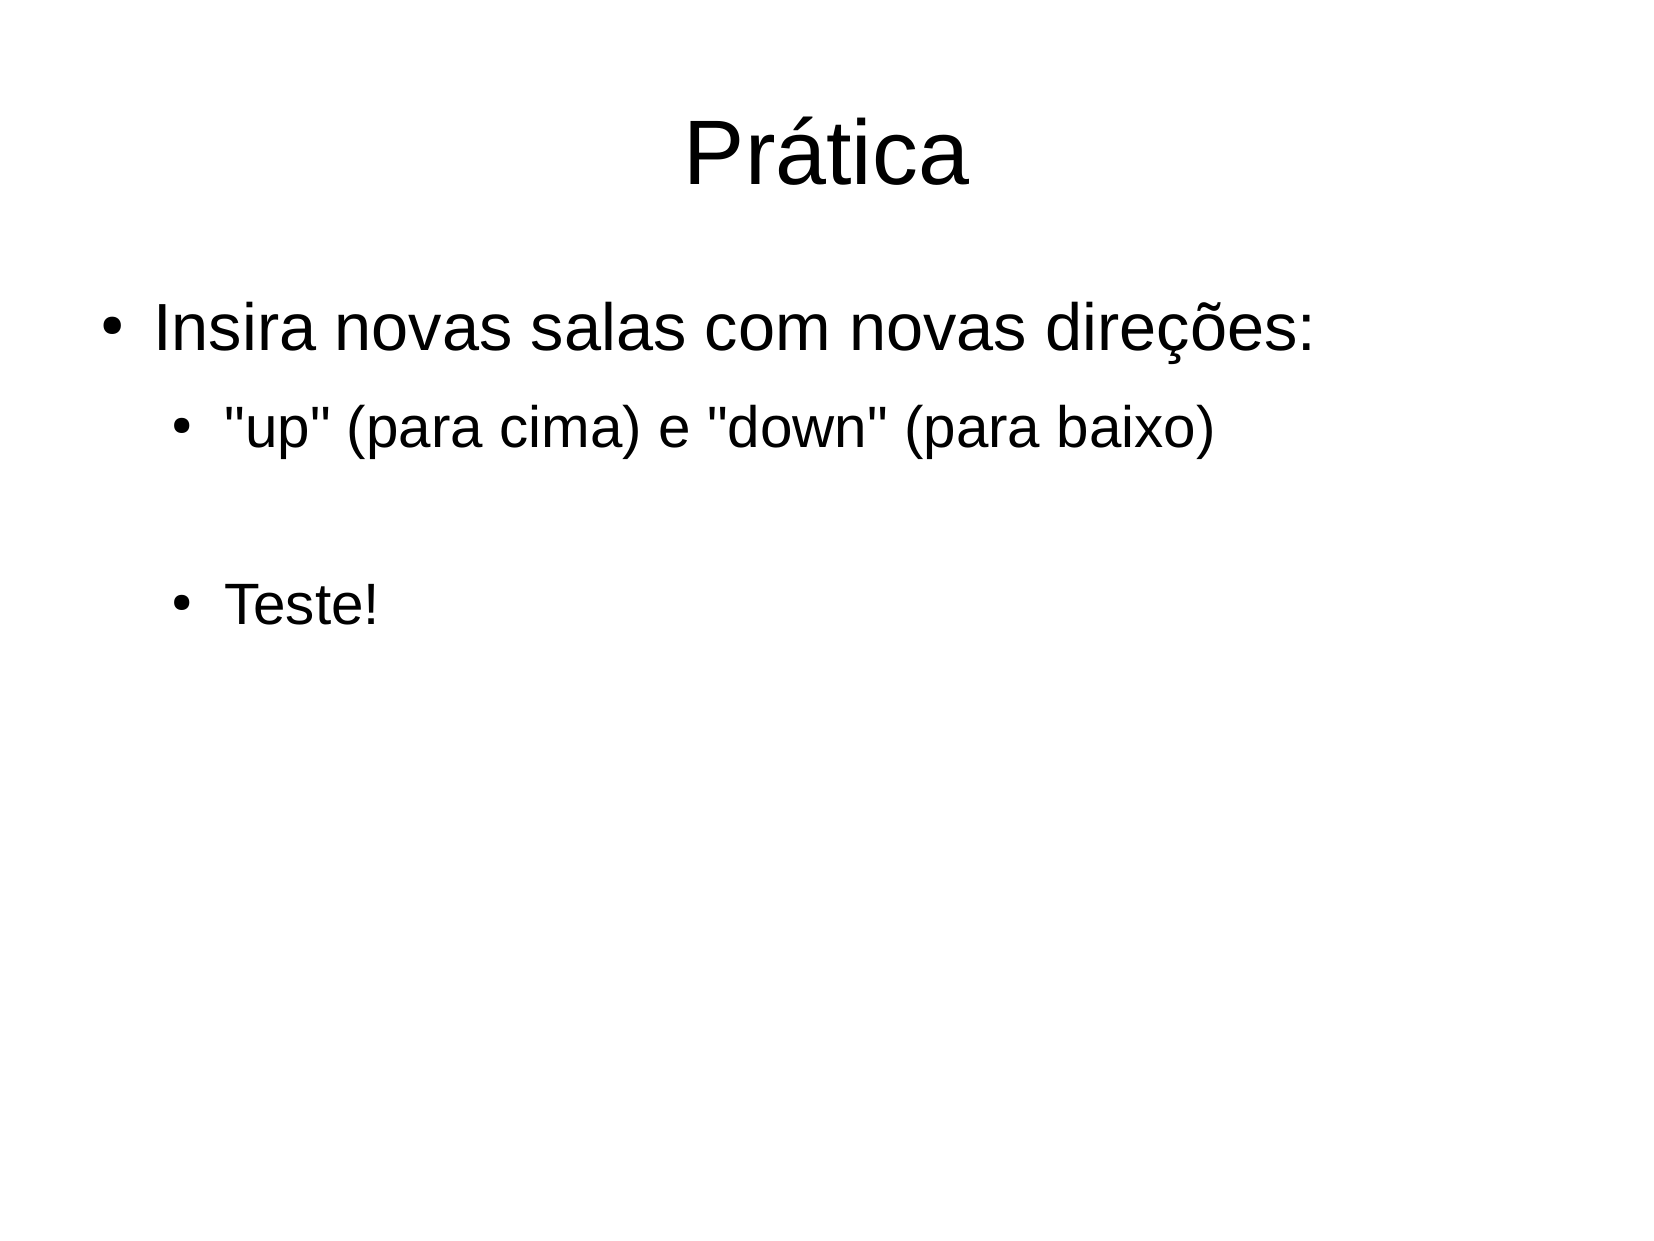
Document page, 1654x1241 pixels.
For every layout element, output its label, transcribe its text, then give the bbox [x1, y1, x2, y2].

list Insira novas salas com novas direções: "up" (para cima) e "down" (para baixo) Teste! [82, 290, 1571, 1109]
title Prática [82, 49, 1571, 257]
